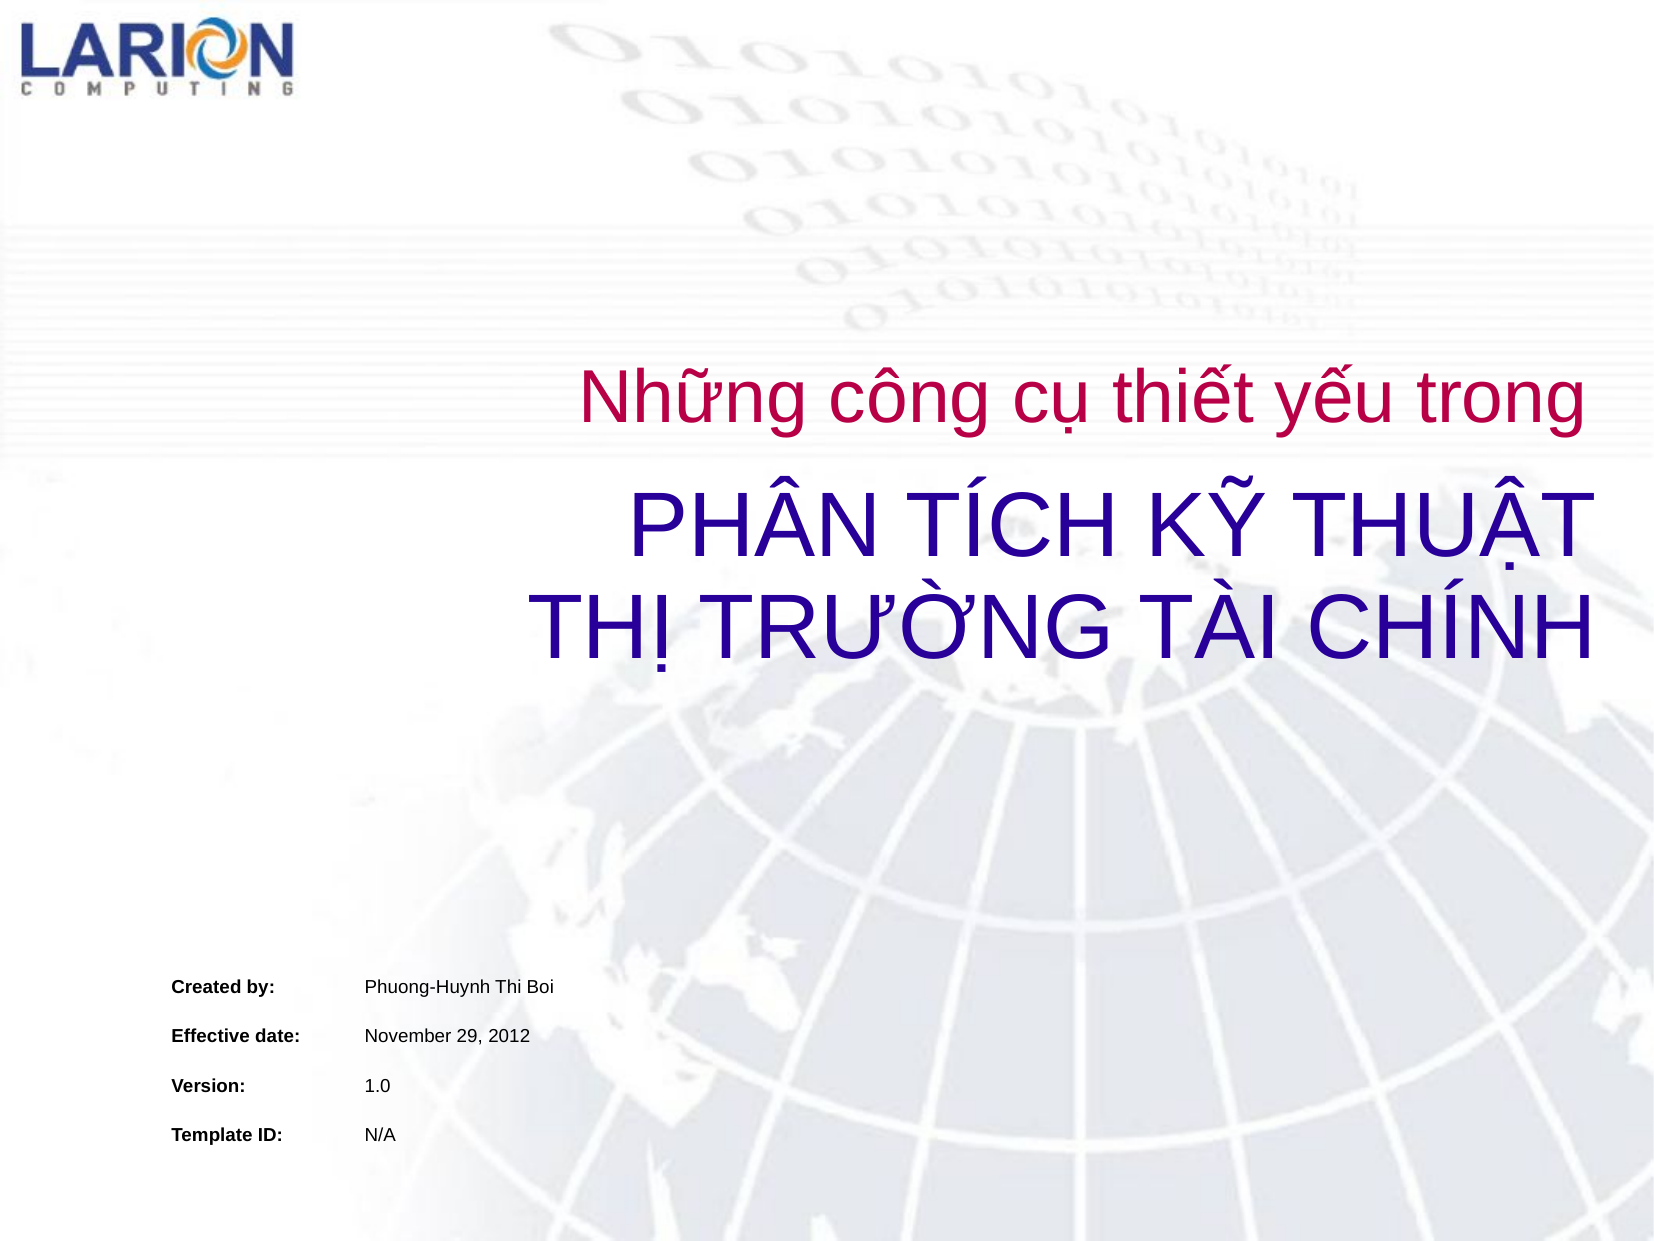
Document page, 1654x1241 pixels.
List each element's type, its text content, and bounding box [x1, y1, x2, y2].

picture [0, 0, 1654, 1241]
table_cell 1.0 [350, 1061, 1407, 1110]
text_box Những công cụ thiết yếu trong [37, 347, 1603, 447]
table_cell November 29, 2012 [350, 1012, 1407, 1061]
table_cell Effective date: [157, 1012, 350, 1061]
table_cell Version: [157, 1061, 350, 1110]
table_header Created by: [157, 962, 350, 1012]
table_cell N/A [350, 1110, 1407, 1160]
text_box PHÂN TÍCH KỸ THUẬT THỊ TRƯỜNG TÀI CHÍNH [37, 465, 1613, 686]
table_header Phuong-Huynh Thi Boi [350, 962, 1407, 1012]
table_cell Template ID: [157, 1110, 350, 1160]
